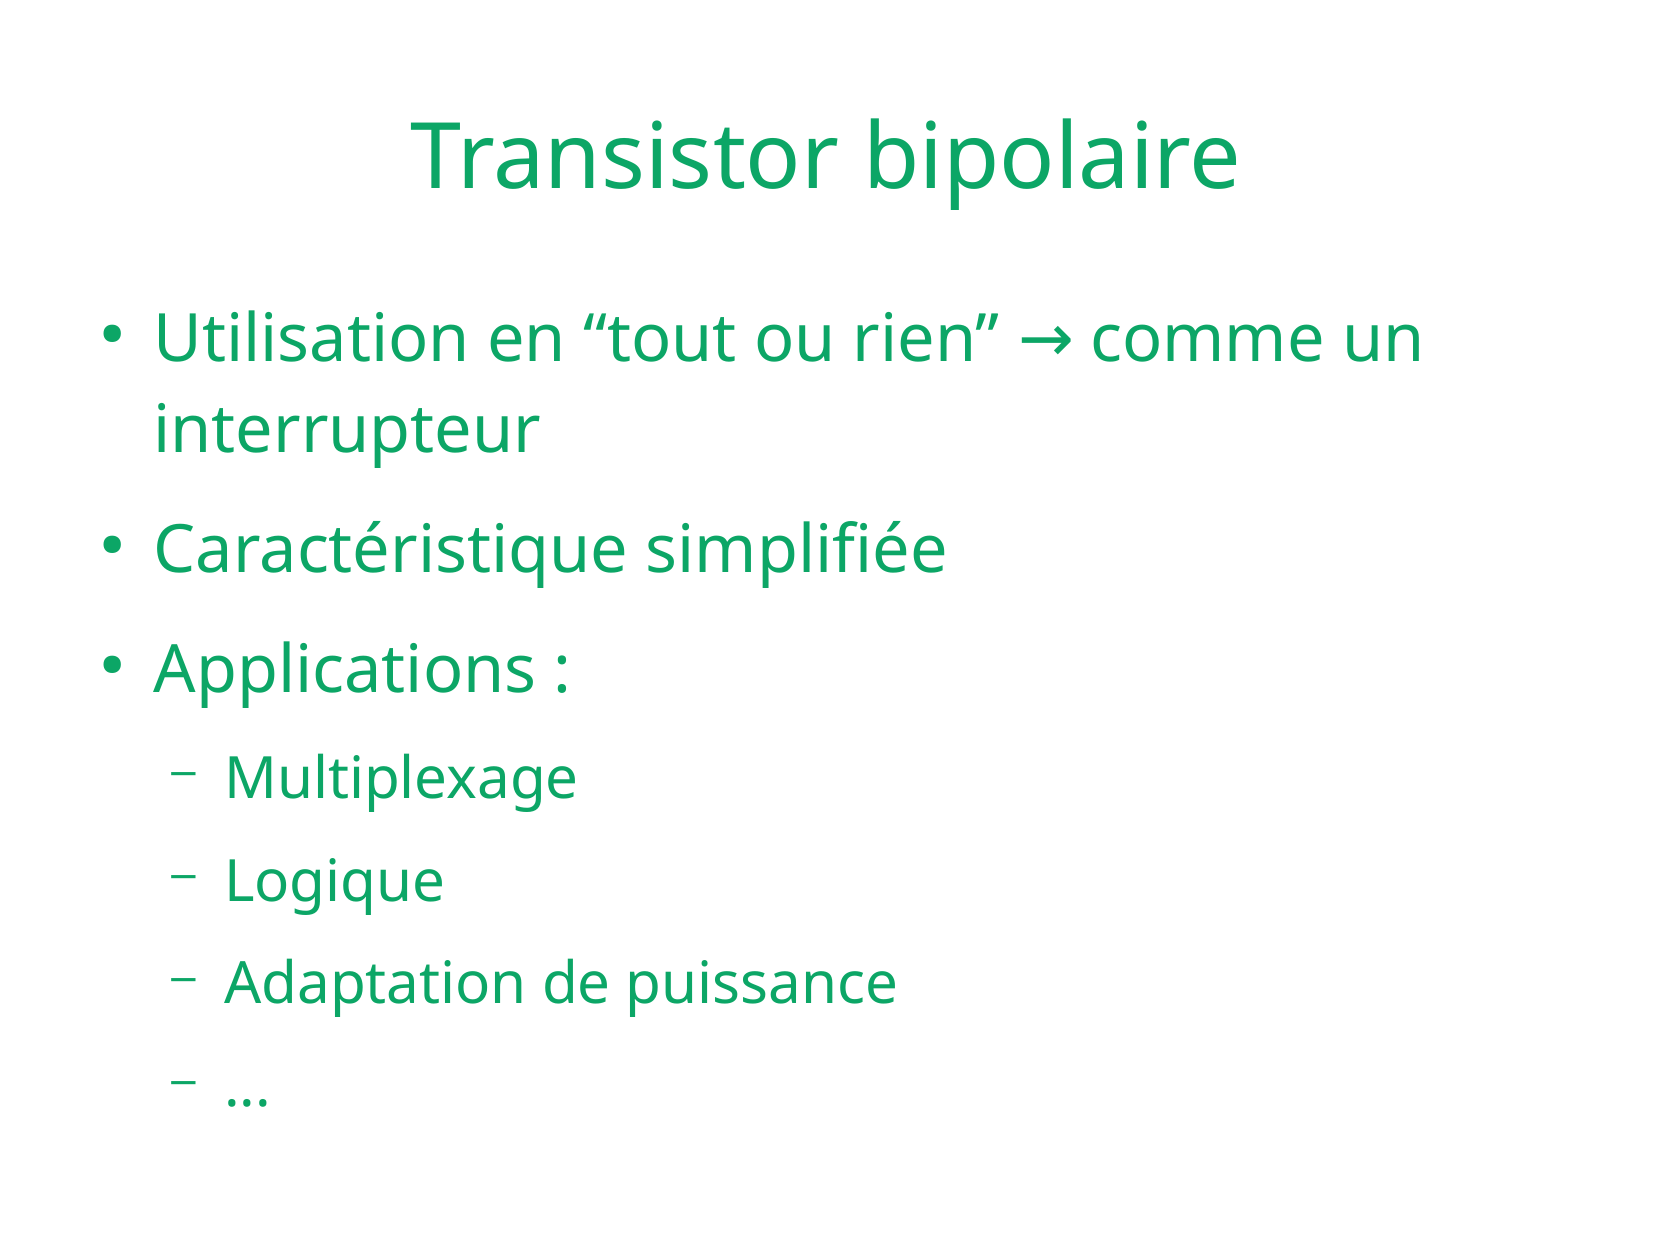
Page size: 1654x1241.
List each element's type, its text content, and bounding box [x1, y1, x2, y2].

list Utilisation en “tout ou rien” → comme un interrupteur Caractéristique simplifiée Applications : Multiplexage Logique Adaptation de puissance ... [82, 290, 1571, 1010]
title Transistor bipolaire [82, 49, 1571, 257]
